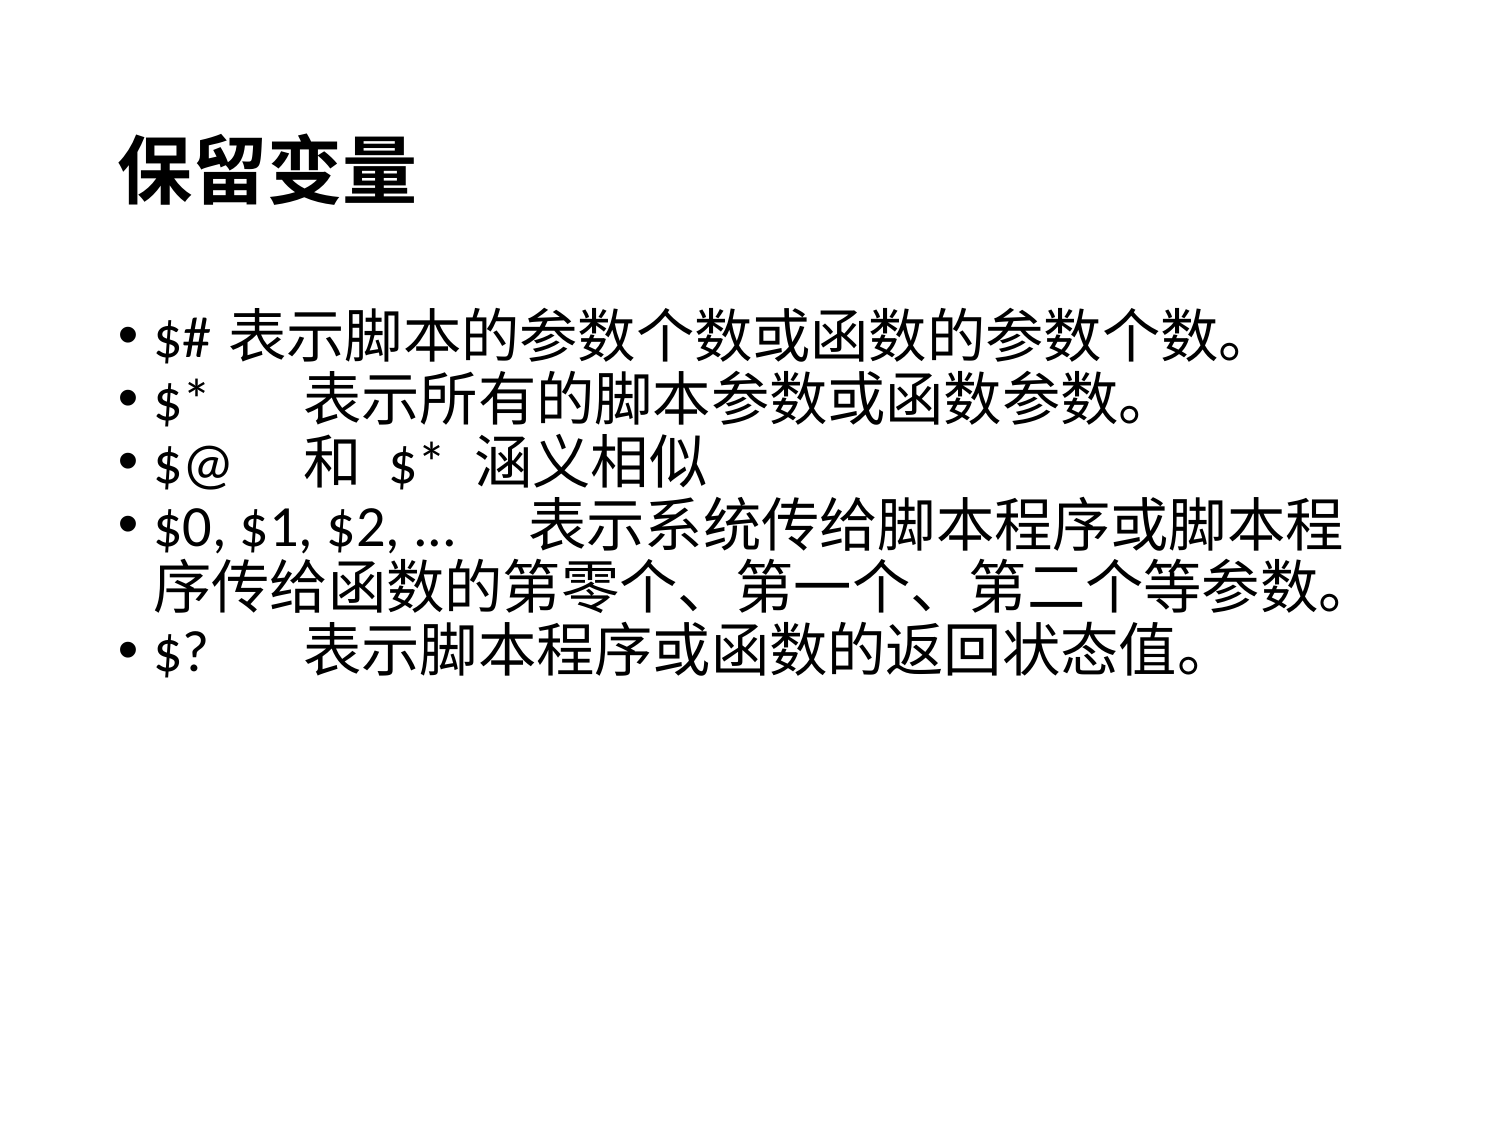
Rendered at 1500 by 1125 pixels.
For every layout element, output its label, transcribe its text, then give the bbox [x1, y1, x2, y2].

text_box 保留变量 [103, 59, 1397, 277]
text_box $# 表示脚本的参数个数或函数的参数个数。 $* 表示所有的脚本参数或函数参数。 $@ 和 $* 涵义相似 $0, $1, $2, ... 表示系统传给脚本程序或脚本程序传给函数的第零个、第一个、第二个等参数。 $? 表示脚本程序或函数的返回状态值。 [103, 299, 1397, 1013]
